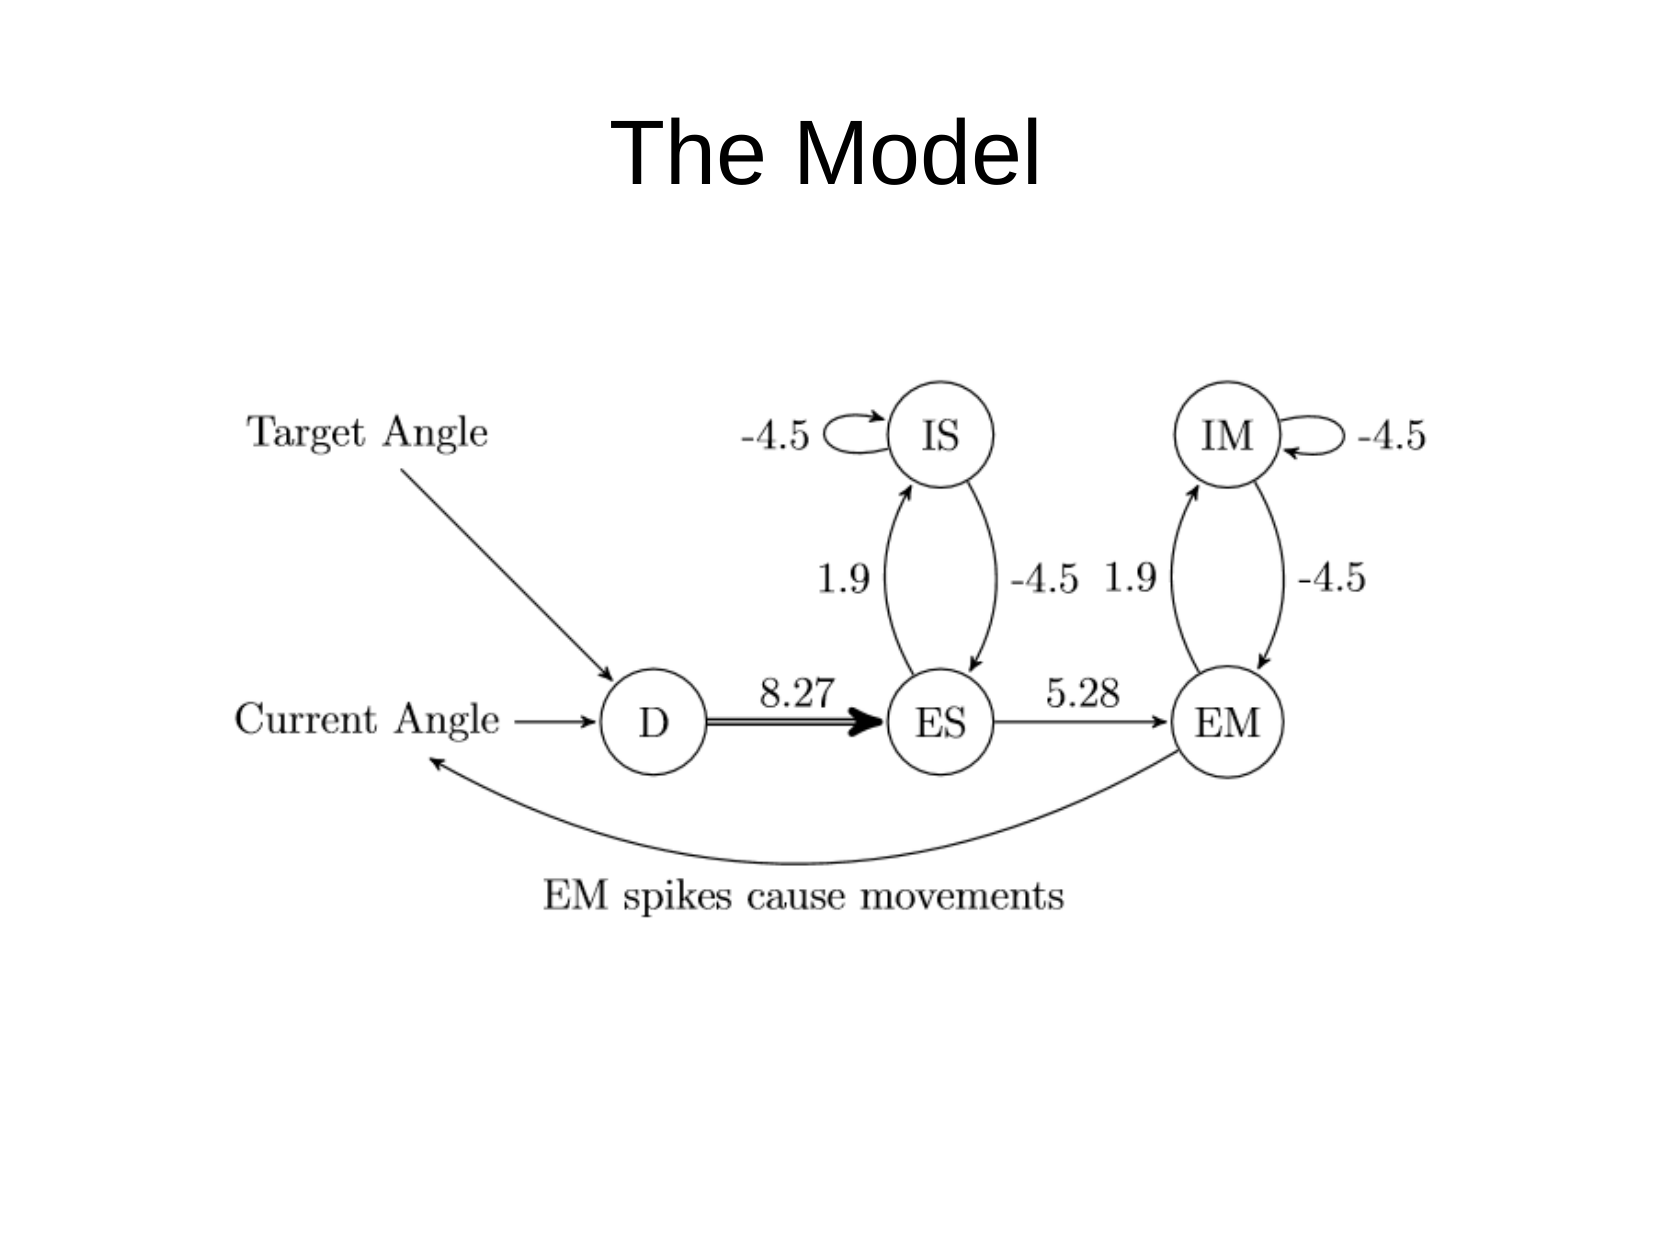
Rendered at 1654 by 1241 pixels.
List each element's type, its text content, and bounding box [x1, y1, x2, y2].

picture [206, 342, 1524, 945]
title The Model [82, 49, 1571, 257]
